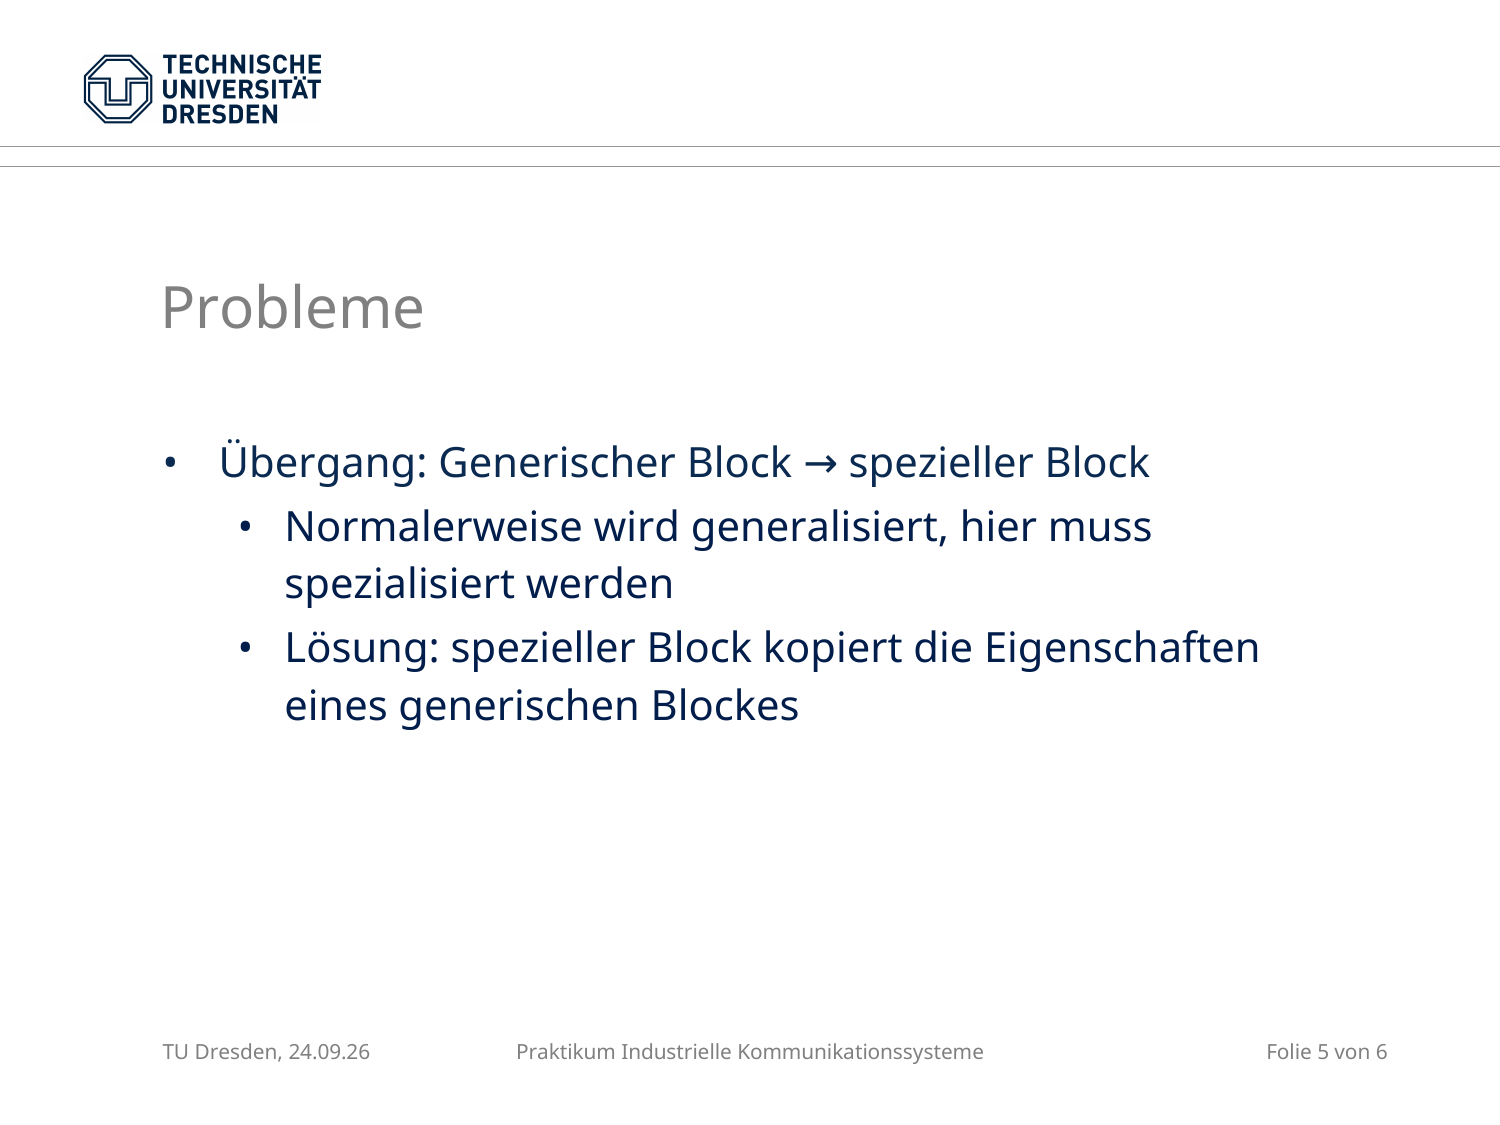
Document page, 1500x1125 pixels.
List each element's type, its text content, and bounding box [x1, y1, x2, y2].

title Probleme [160, 238, 1392, 374]
list Übergang: Generischer Block → spezieller Block Normalerweise wird generalisiert, hier muss spezialisiert werden Lösung: spezieller Block kopiert die Eigenschaften eines generischen Blockes [162, 425, 1388, 1093]
picture [83, 54, 321, 124]
